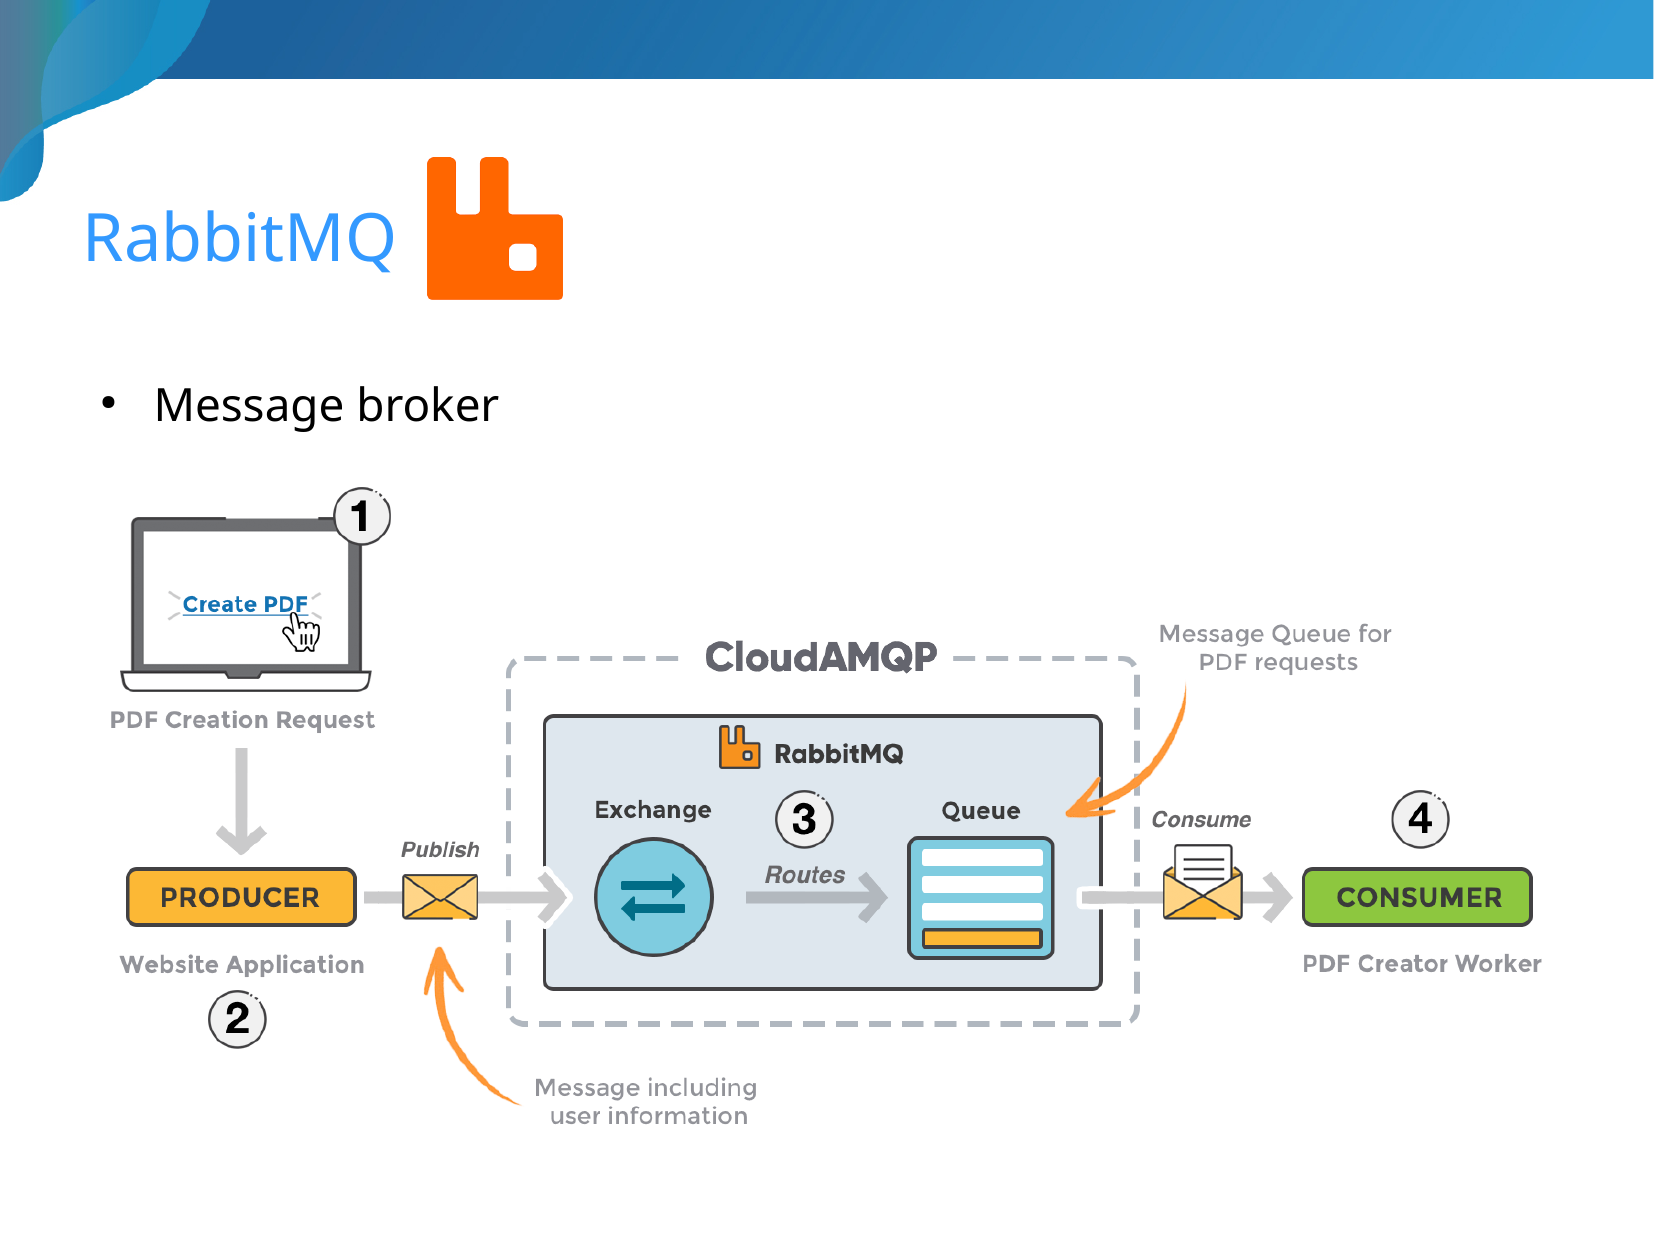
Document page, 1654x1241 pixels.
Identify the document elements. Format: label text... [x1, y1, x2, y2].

title RabbitMQ [82, 132, 1571, 340]
list Message broker [82, 372, 1571, 448]
picture [0, 0, 1654, 1241]
